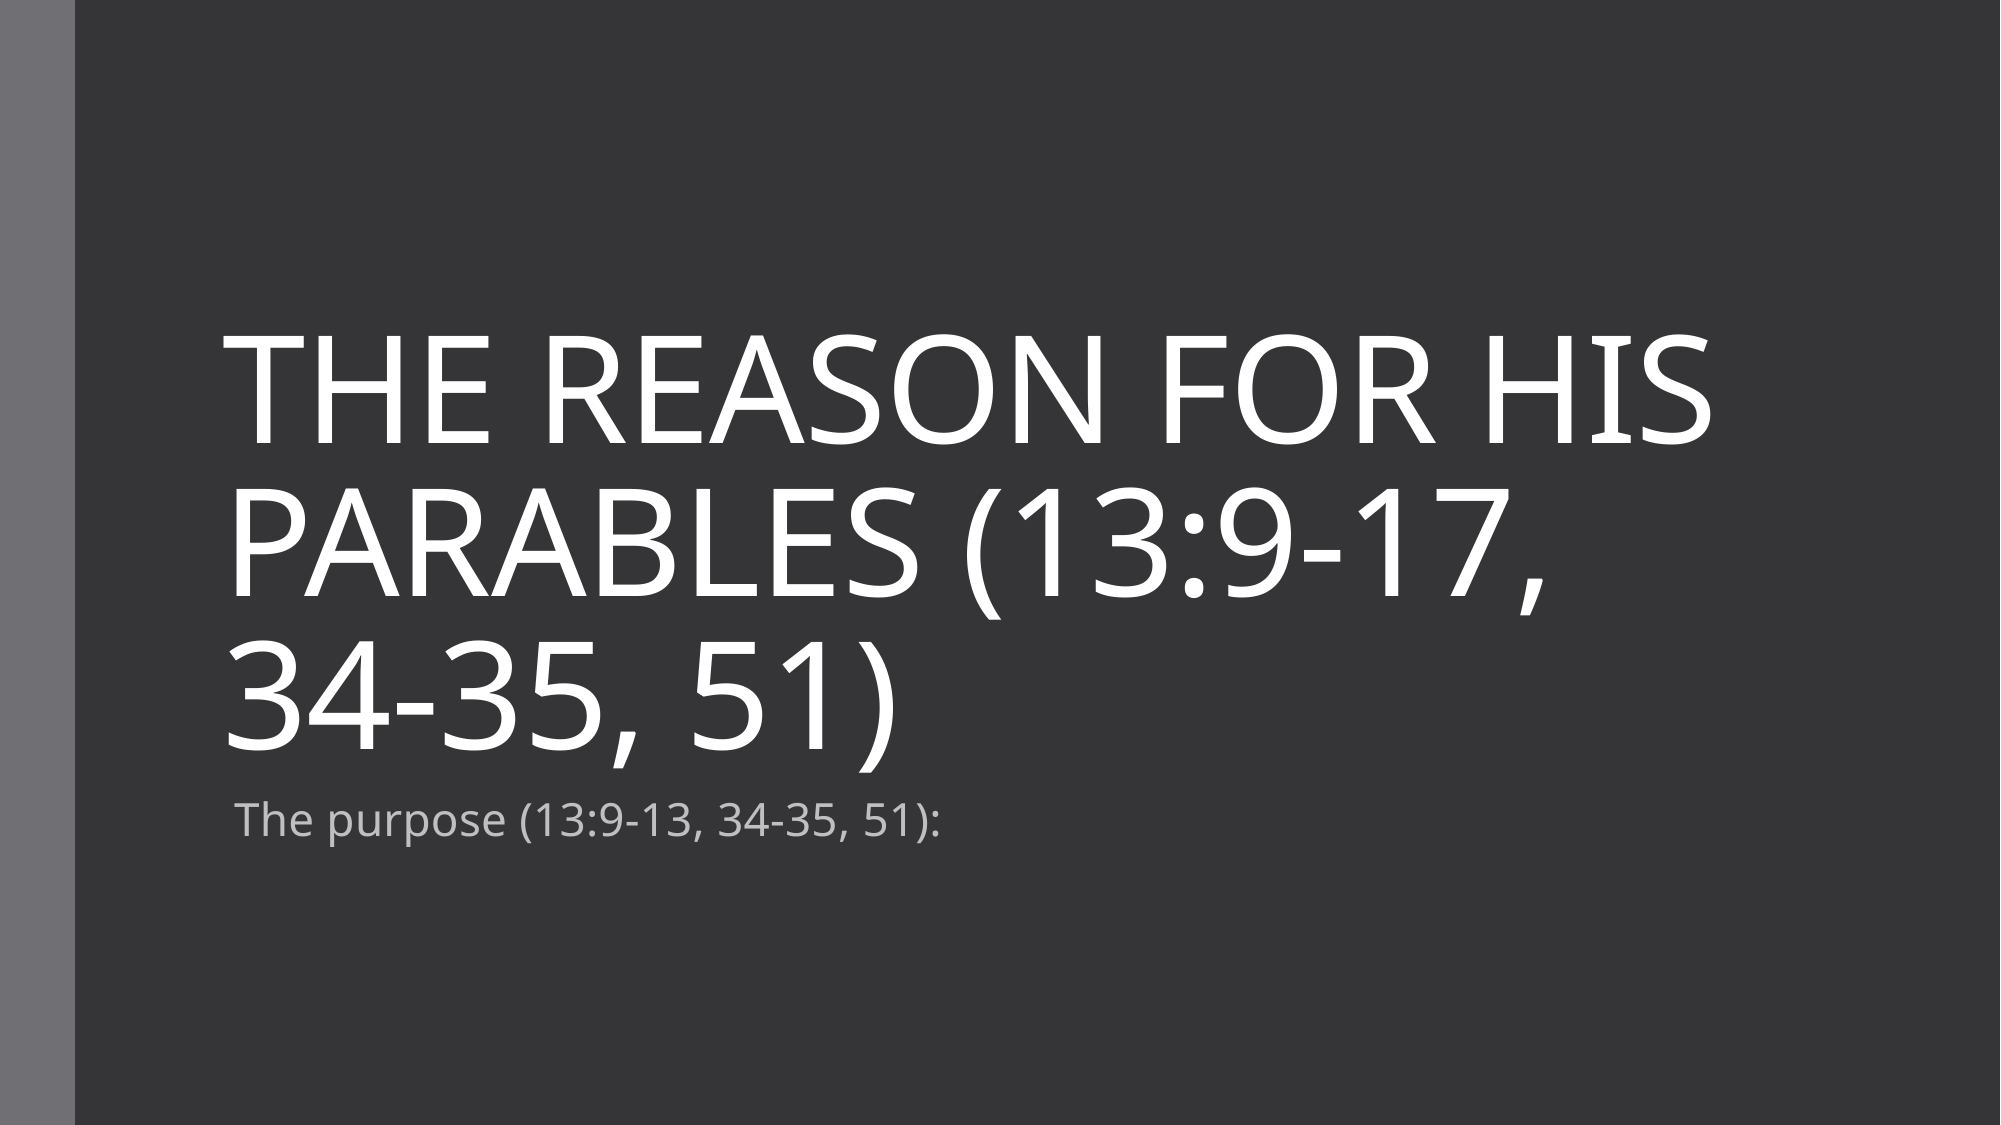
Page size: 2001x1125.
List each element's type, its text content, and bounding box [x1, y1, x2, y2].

subtitle The purpose (13:9-13, 34-35, 51): [206, 787, 1752, 1066]
title THE REASON FOR HIS PARABLES (13:9-17, 34-35, 51) [206, 124, 1752, 787]
